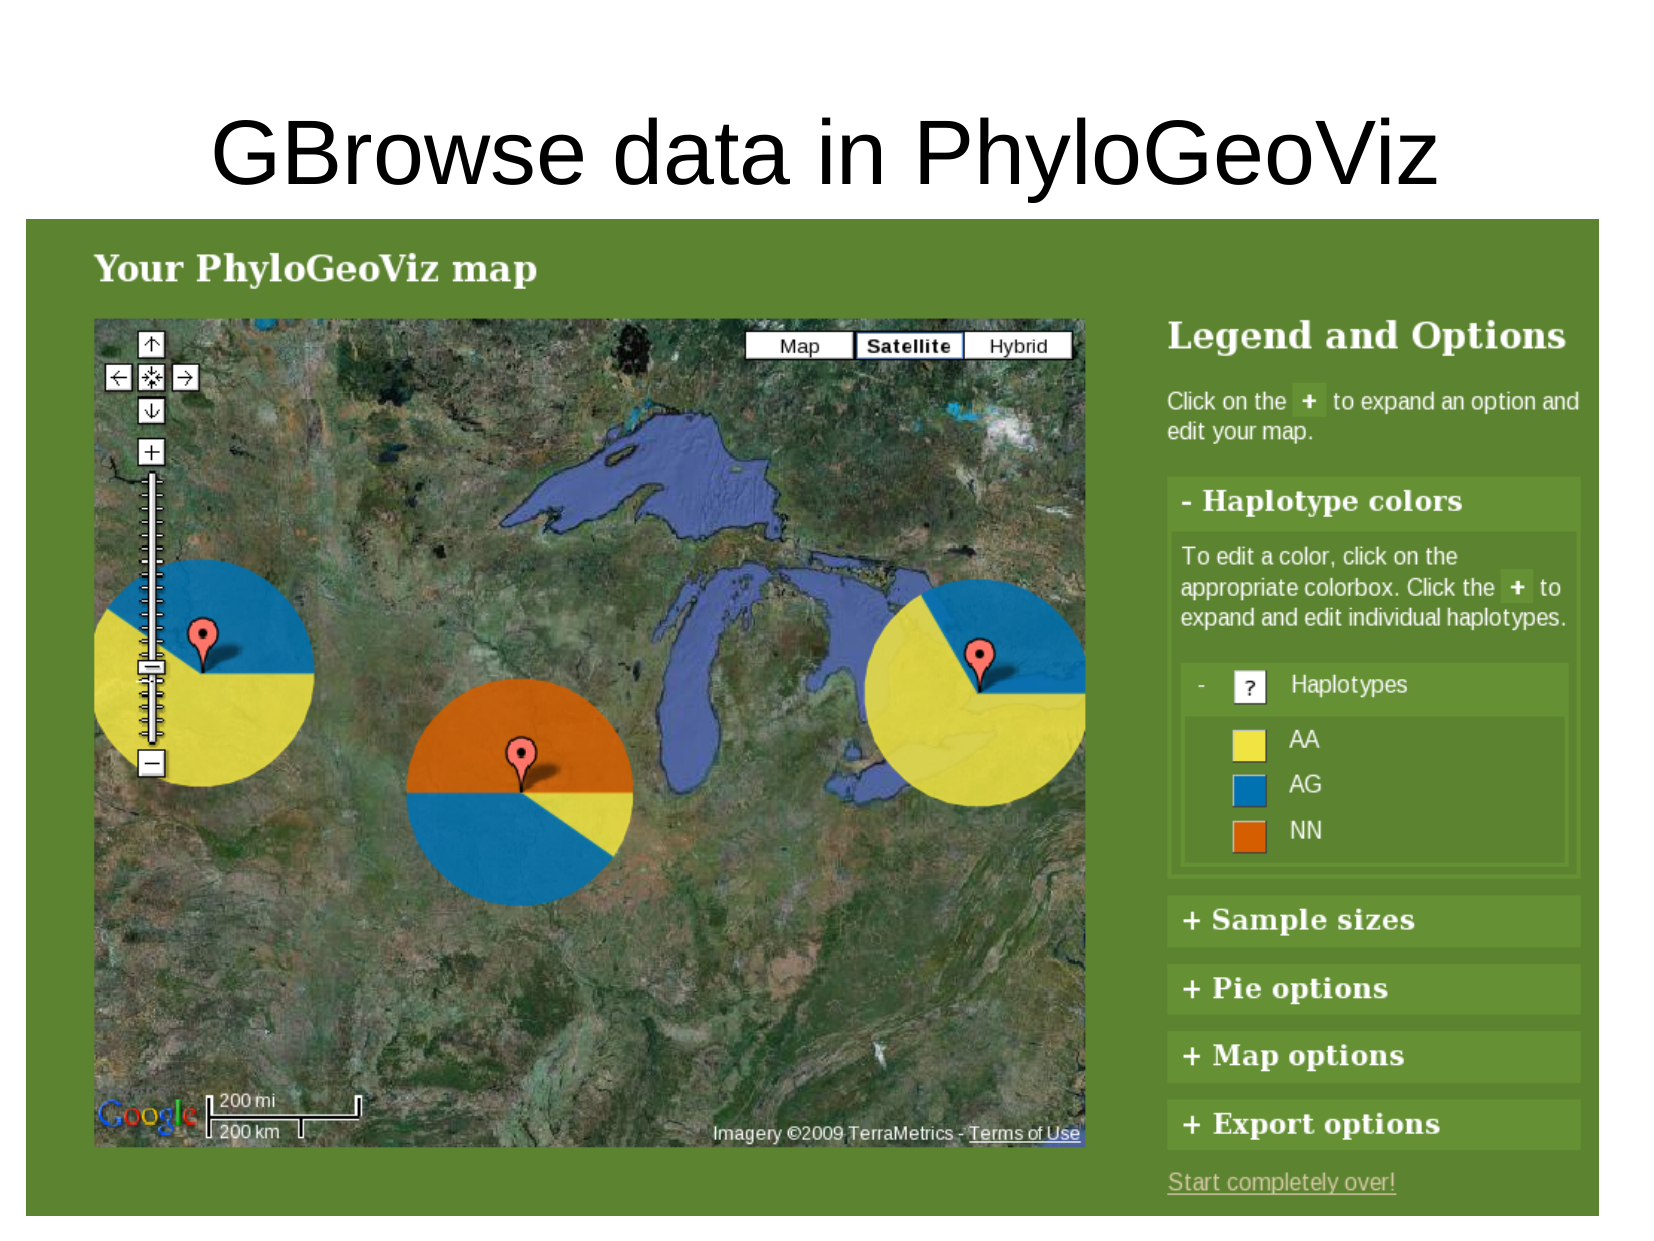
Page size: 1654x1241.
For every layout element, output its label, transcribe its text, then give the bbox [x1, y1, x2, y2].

title GBrowse data in PhyloGeoViz [82, 49, 1571, 219]
picture [26, 219, 1599, 1216]
